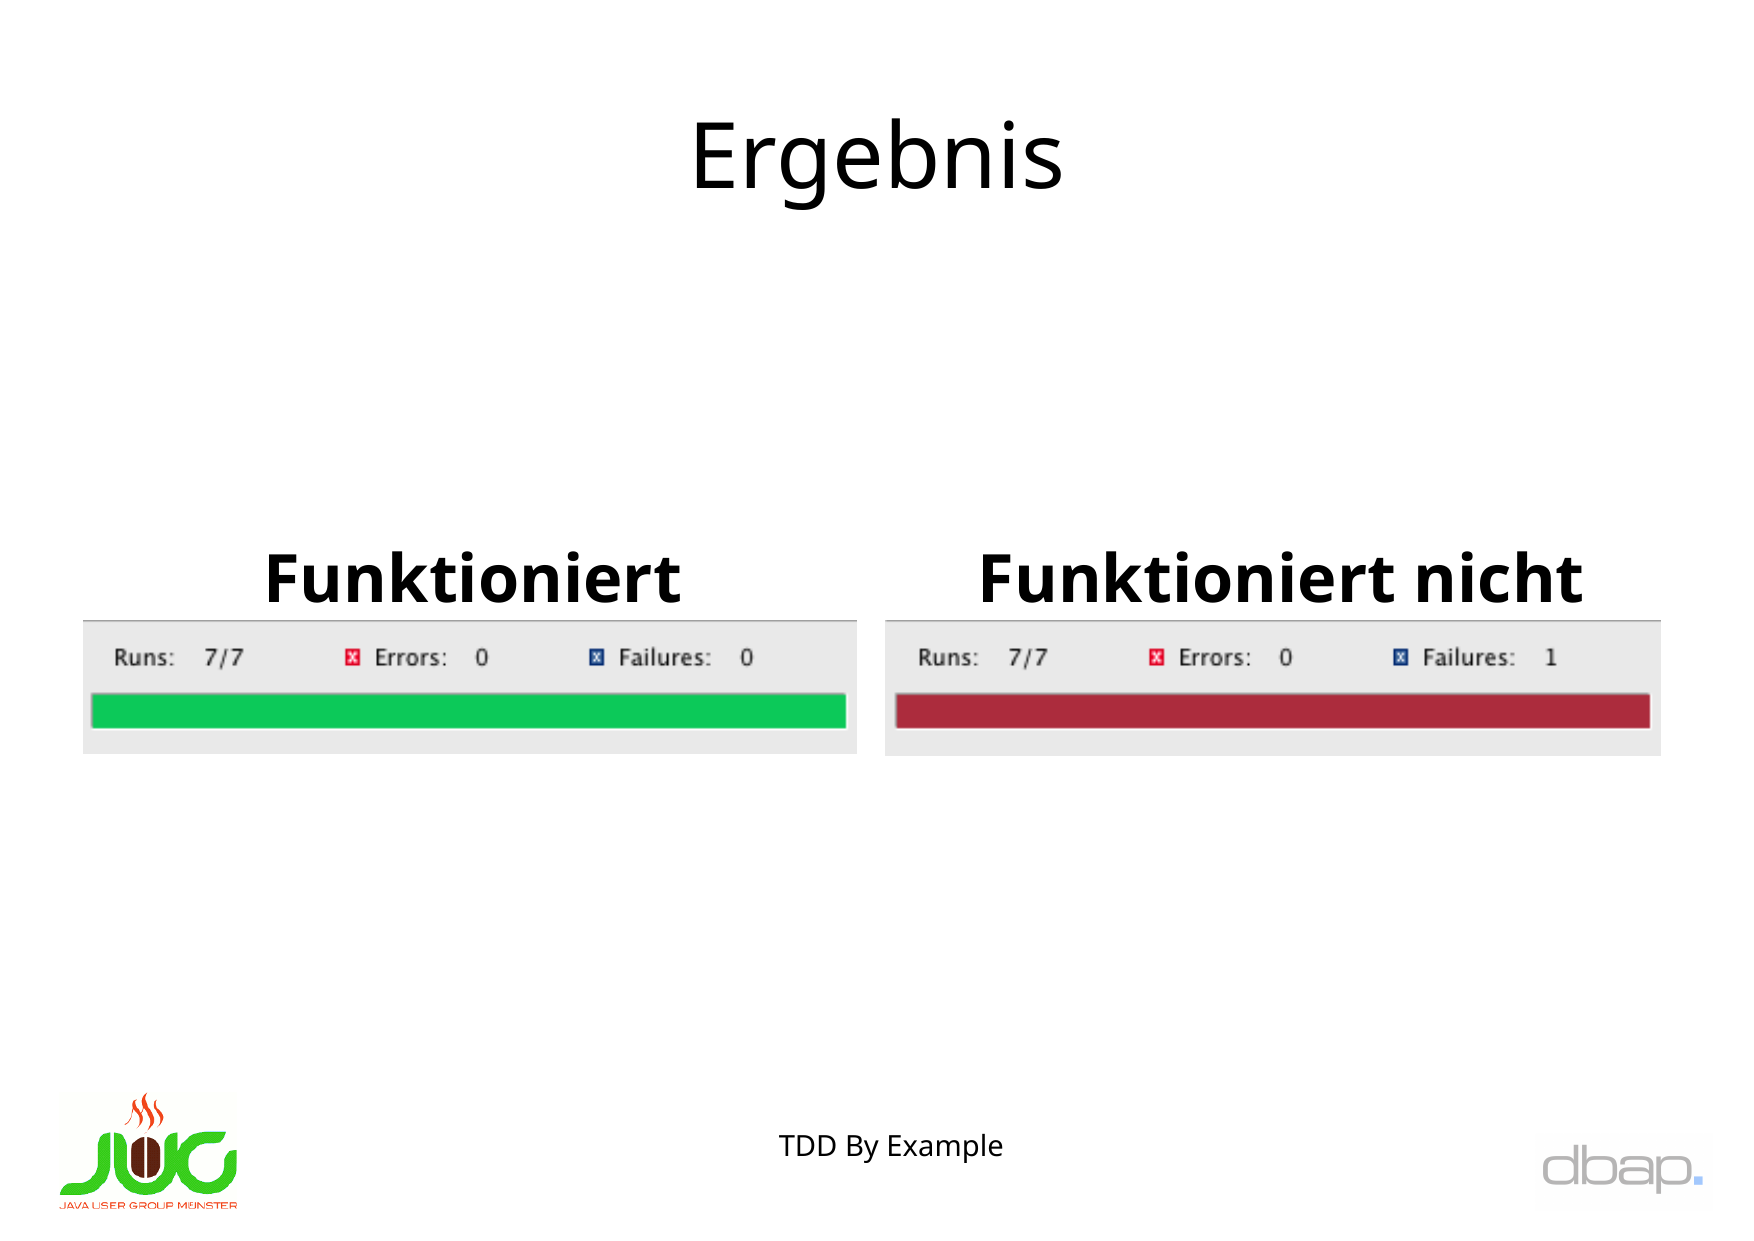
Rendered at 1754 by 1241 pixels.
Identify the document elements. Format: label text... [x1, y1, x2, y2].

picture [1535, 1133, 1713, 1211]
picture [59, 1092, 237, 1209]
picture [885, 620, 1661, 756]
title Ergebnis [87, 49, 1667, 257]
list Funktioniert [87, 290, 858, 1109]
list Funktioniert nicht [896, 290, 1667, 1109]
picture [83, 620, 857, 754]
